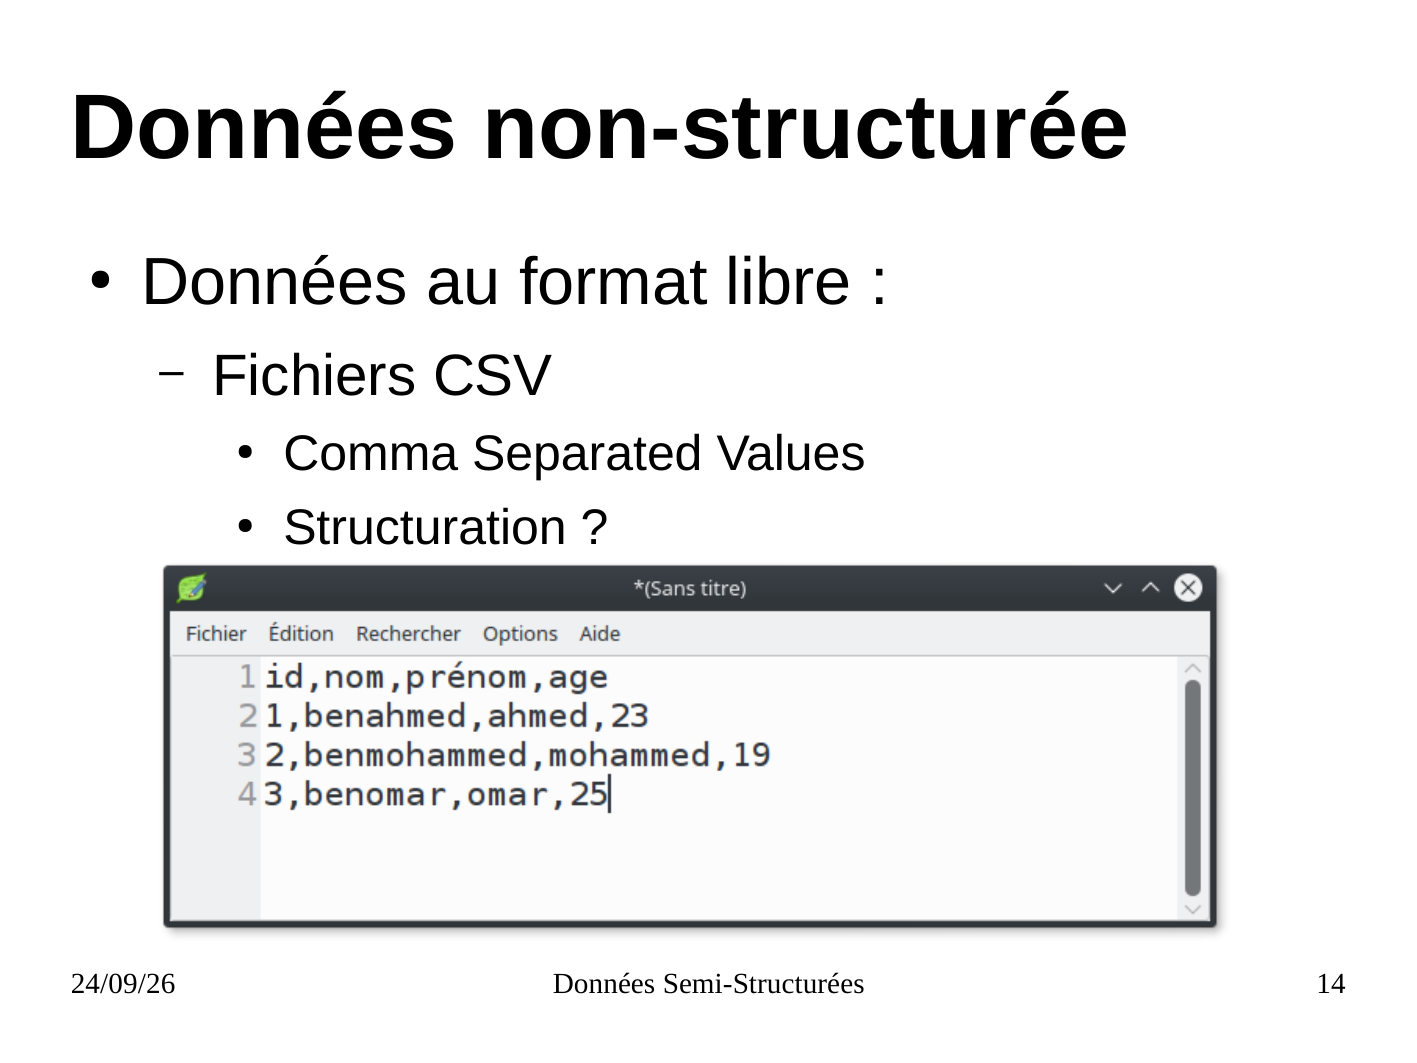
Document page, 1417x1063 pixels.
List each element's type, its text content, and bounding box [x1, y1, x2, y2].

title Données non-structurée [70, 42, 1346, 212]
list Données au format libre : Fichiers CSV Comma Separated Values Structuration ? [70, 244, 1346, 925]
picture [153, 555, 1237, 948]
